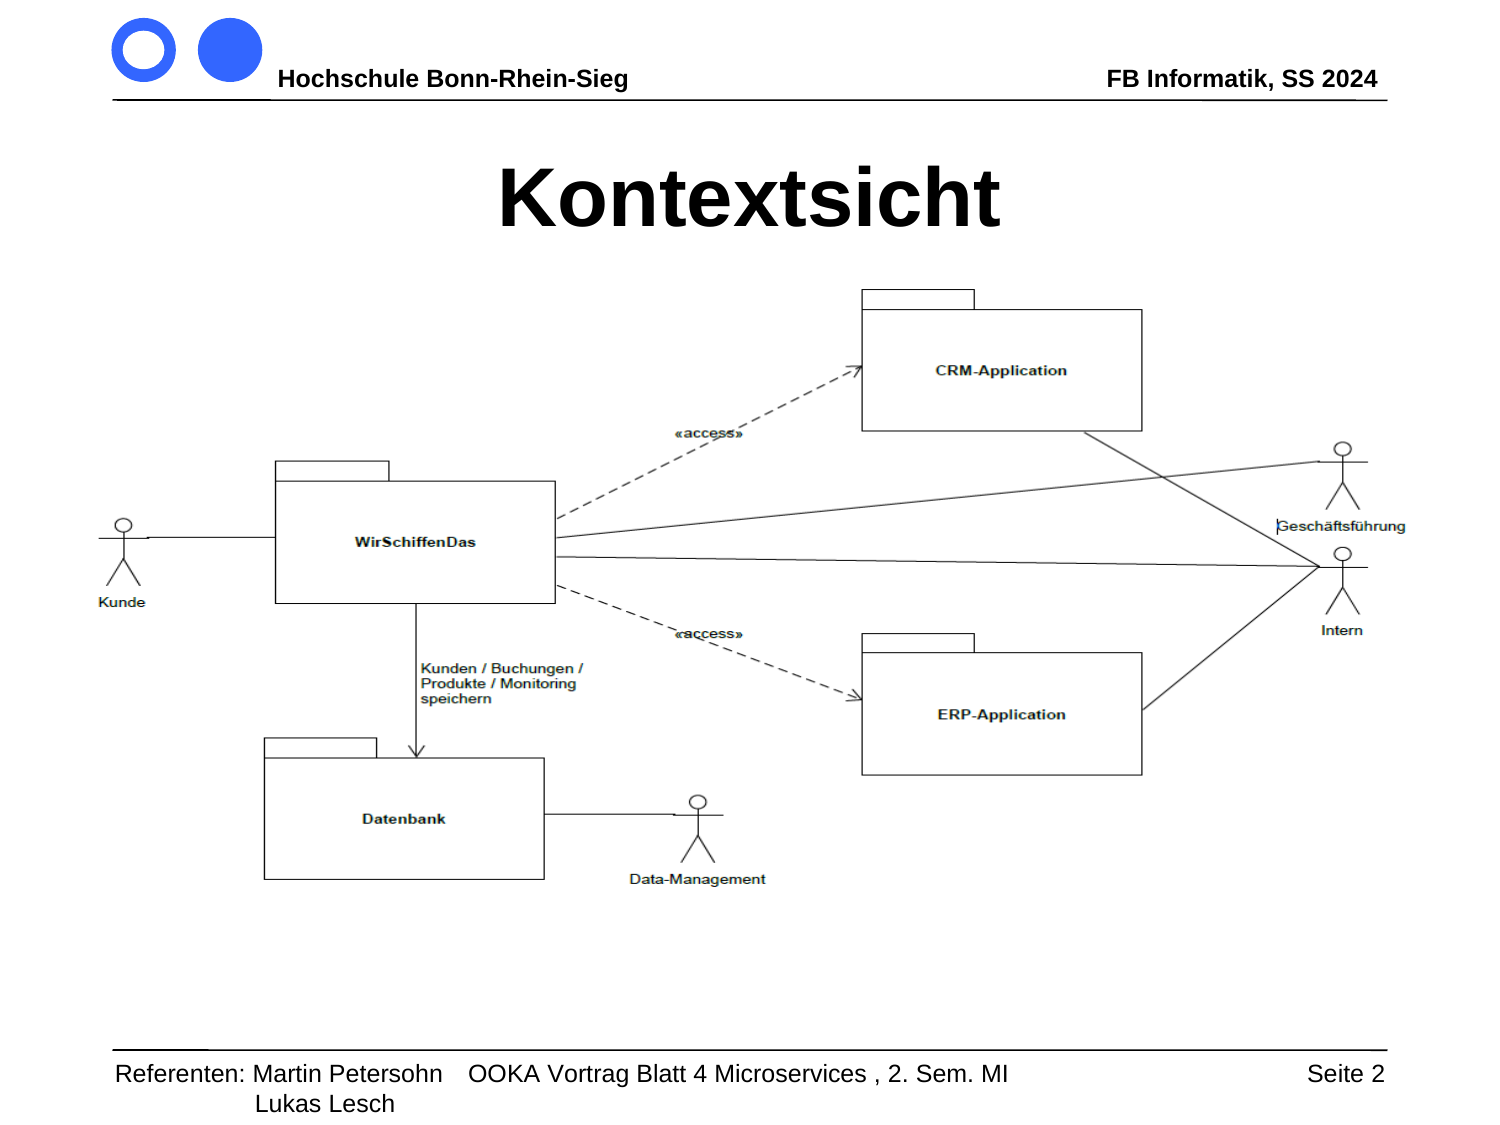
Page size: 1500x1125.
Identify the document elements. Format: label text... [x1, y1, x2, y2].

title Kontextsicht [112, 99, 1387, 273]
picture [68, 273, 1447, 916]
